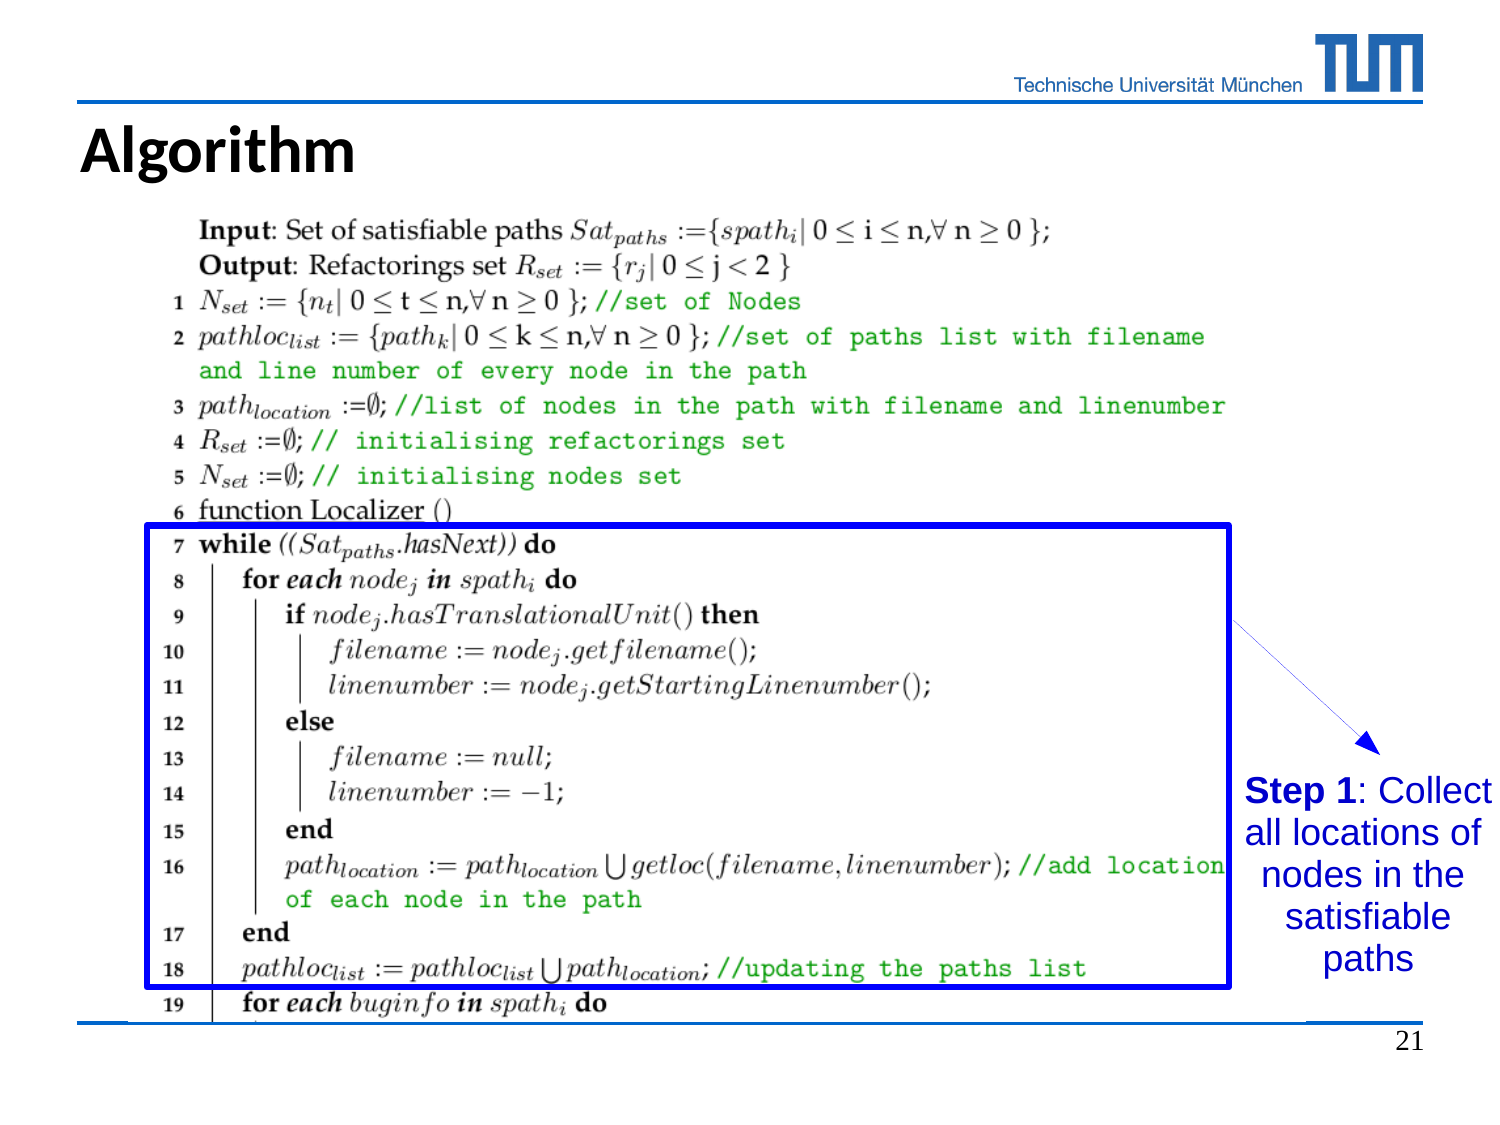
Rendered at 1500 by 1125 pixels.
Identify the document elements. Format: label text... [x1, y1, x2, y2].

picture [1014, 34, 1423, 92]
text_box Step 1: Collect all locations of nodes in the satisfiable paths [1228, 762, 1500, 988]
title Algorithm [80, 112, 1419, 200]
picture [128, 217, 1306, 1022]
picture [150, 529, 1226, 984]
